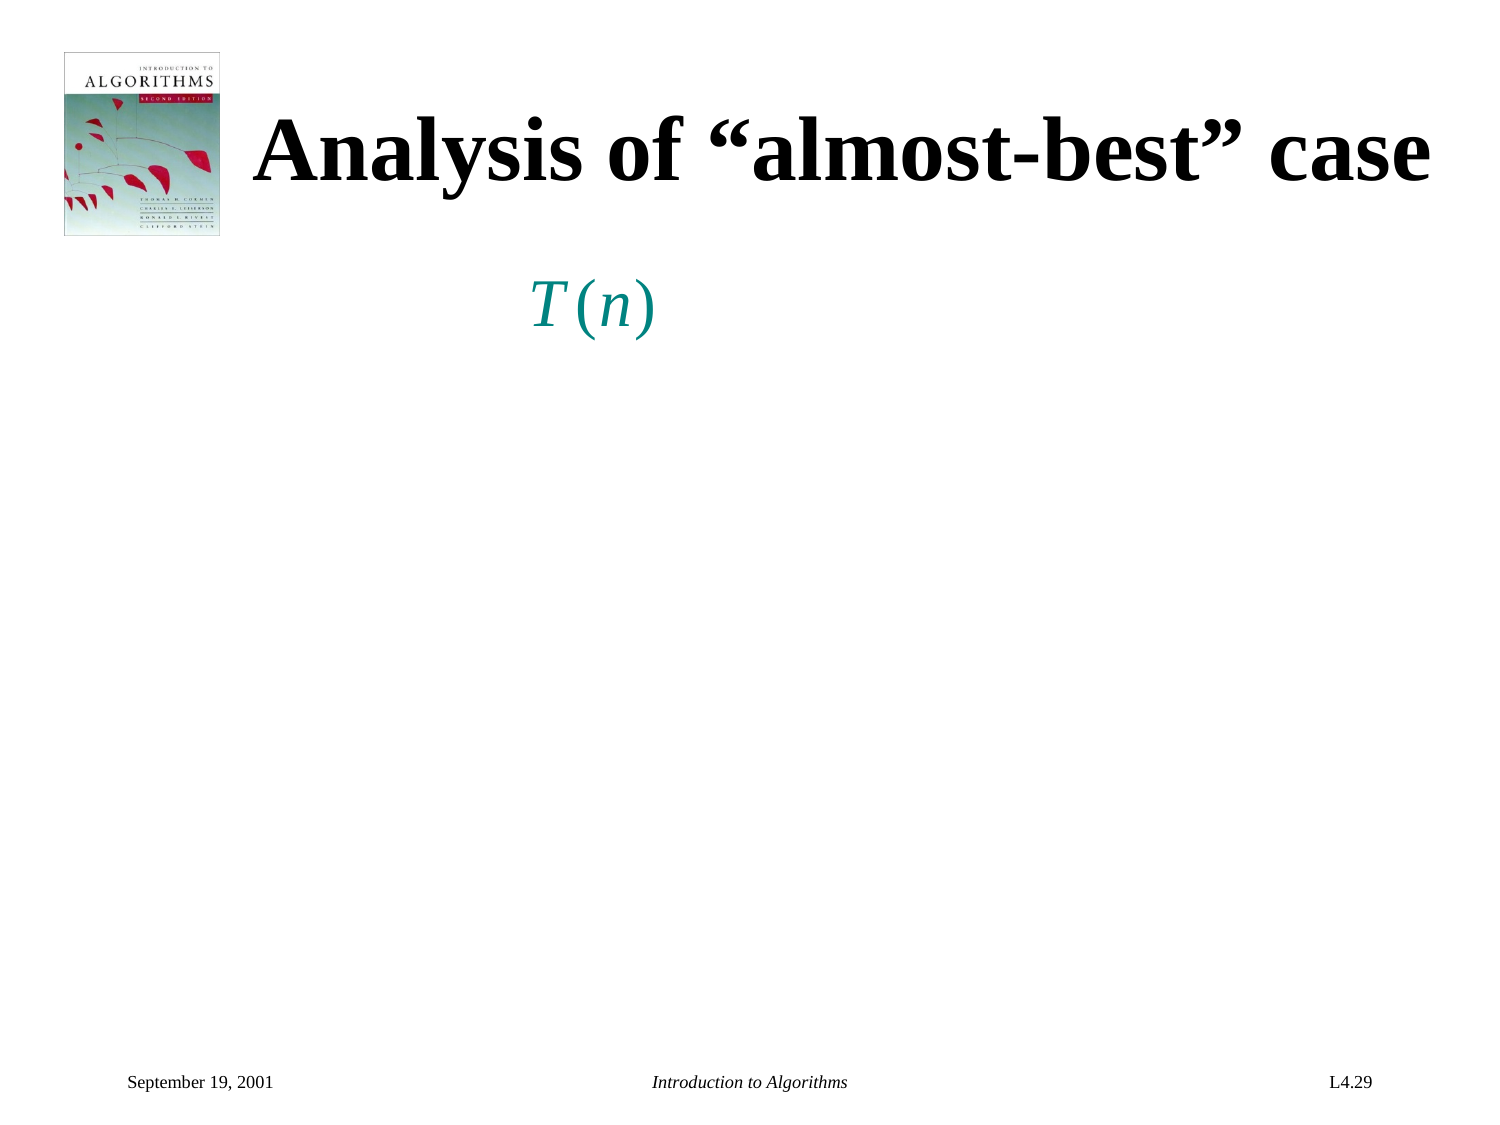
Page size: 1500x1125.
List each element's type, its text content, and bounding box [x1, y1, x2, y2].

text_box L4.<number> [1074, 1062, 1388, 1101]
picture [64, 52, 220, 236]
title Analysis of “almost-best” case [237, 49, 1475, 238]
text_box Introduction to Algorithms [512, 1062, 988, 1101]
text_box September 19, 2001 [112, 1062, 426, 1101]
chart [529, 272, 659, 344]
